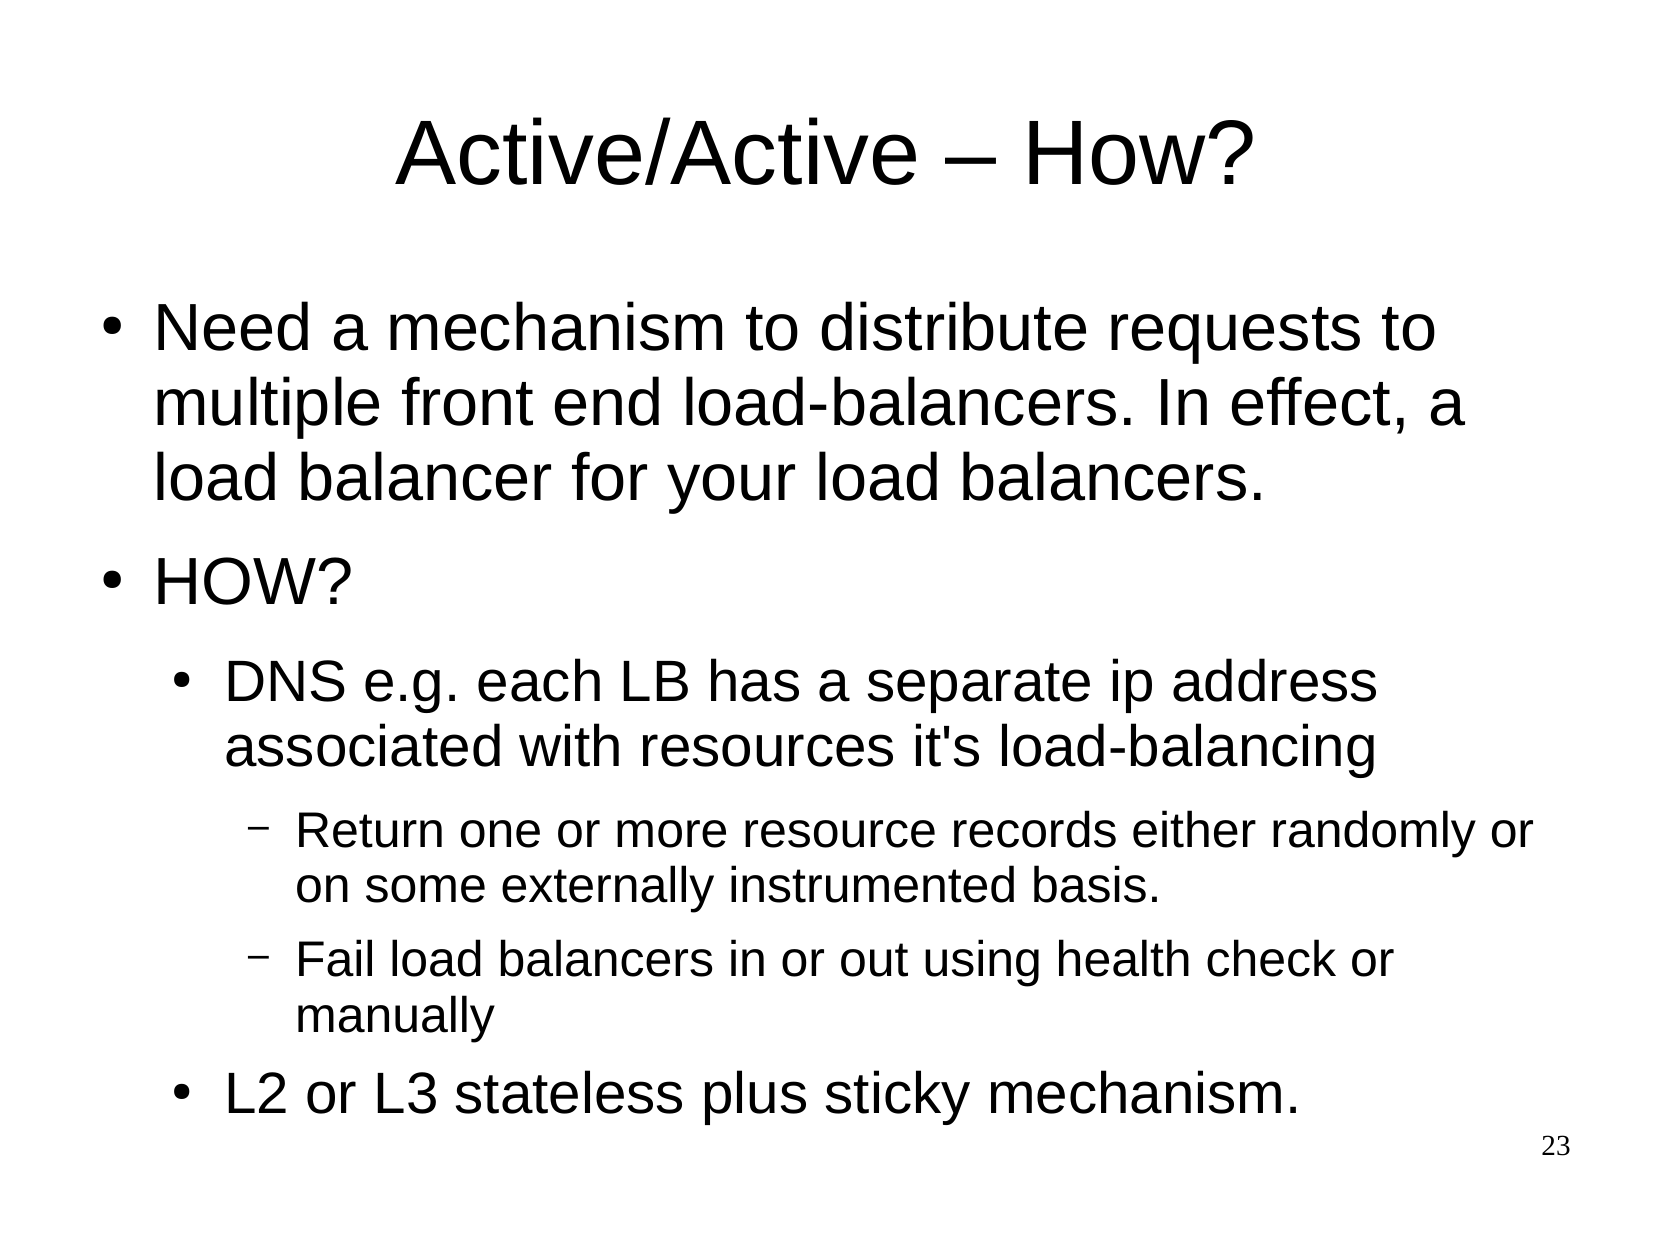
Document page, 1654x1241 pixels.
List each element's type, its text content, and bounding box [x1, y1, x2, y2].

title Active/Active – How? [82, 49, 1571, 257]
list Need a mechanism to distribute requests to multiple front end load-balancers. In effect, a load balancer for your load balancers. HOW? DNS e.g. each LB has a separate ip address associated with resources it's load-balancing Return one or more resource records either randomly or on some externally instrumented basis. Fail load balancers in or out using health check or manually L2 or L3 stateless plus sticky mechanism. [82, 290, 1571, 1125]
